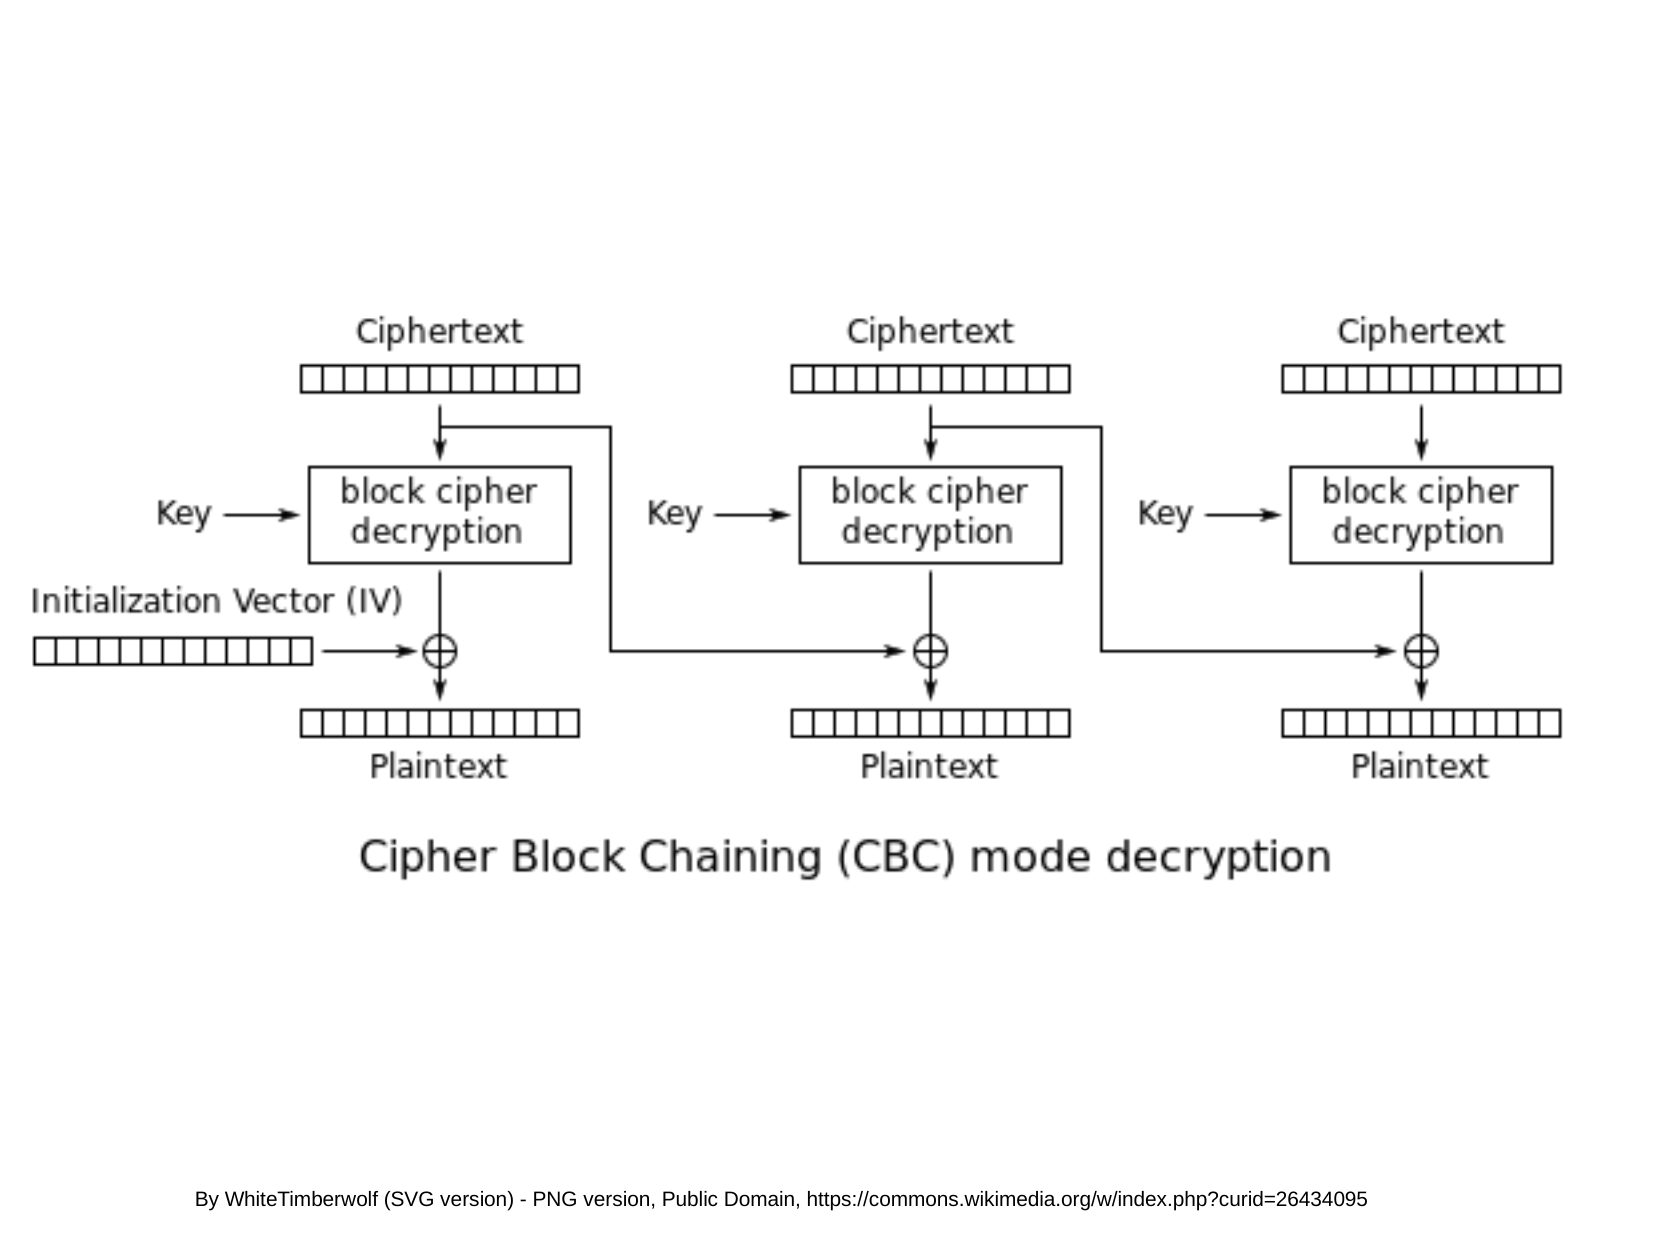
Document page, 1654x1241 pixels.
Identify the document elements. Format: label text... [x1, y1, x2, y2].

text_box By WhiteTimberwolf (SVG version) - PNG version, Public Domain, https://commons.wikimedia.org/w/index.php?curid=26434095 [180, 1180, 1426, 1241]
picture [18, 269, 1621, 916]
